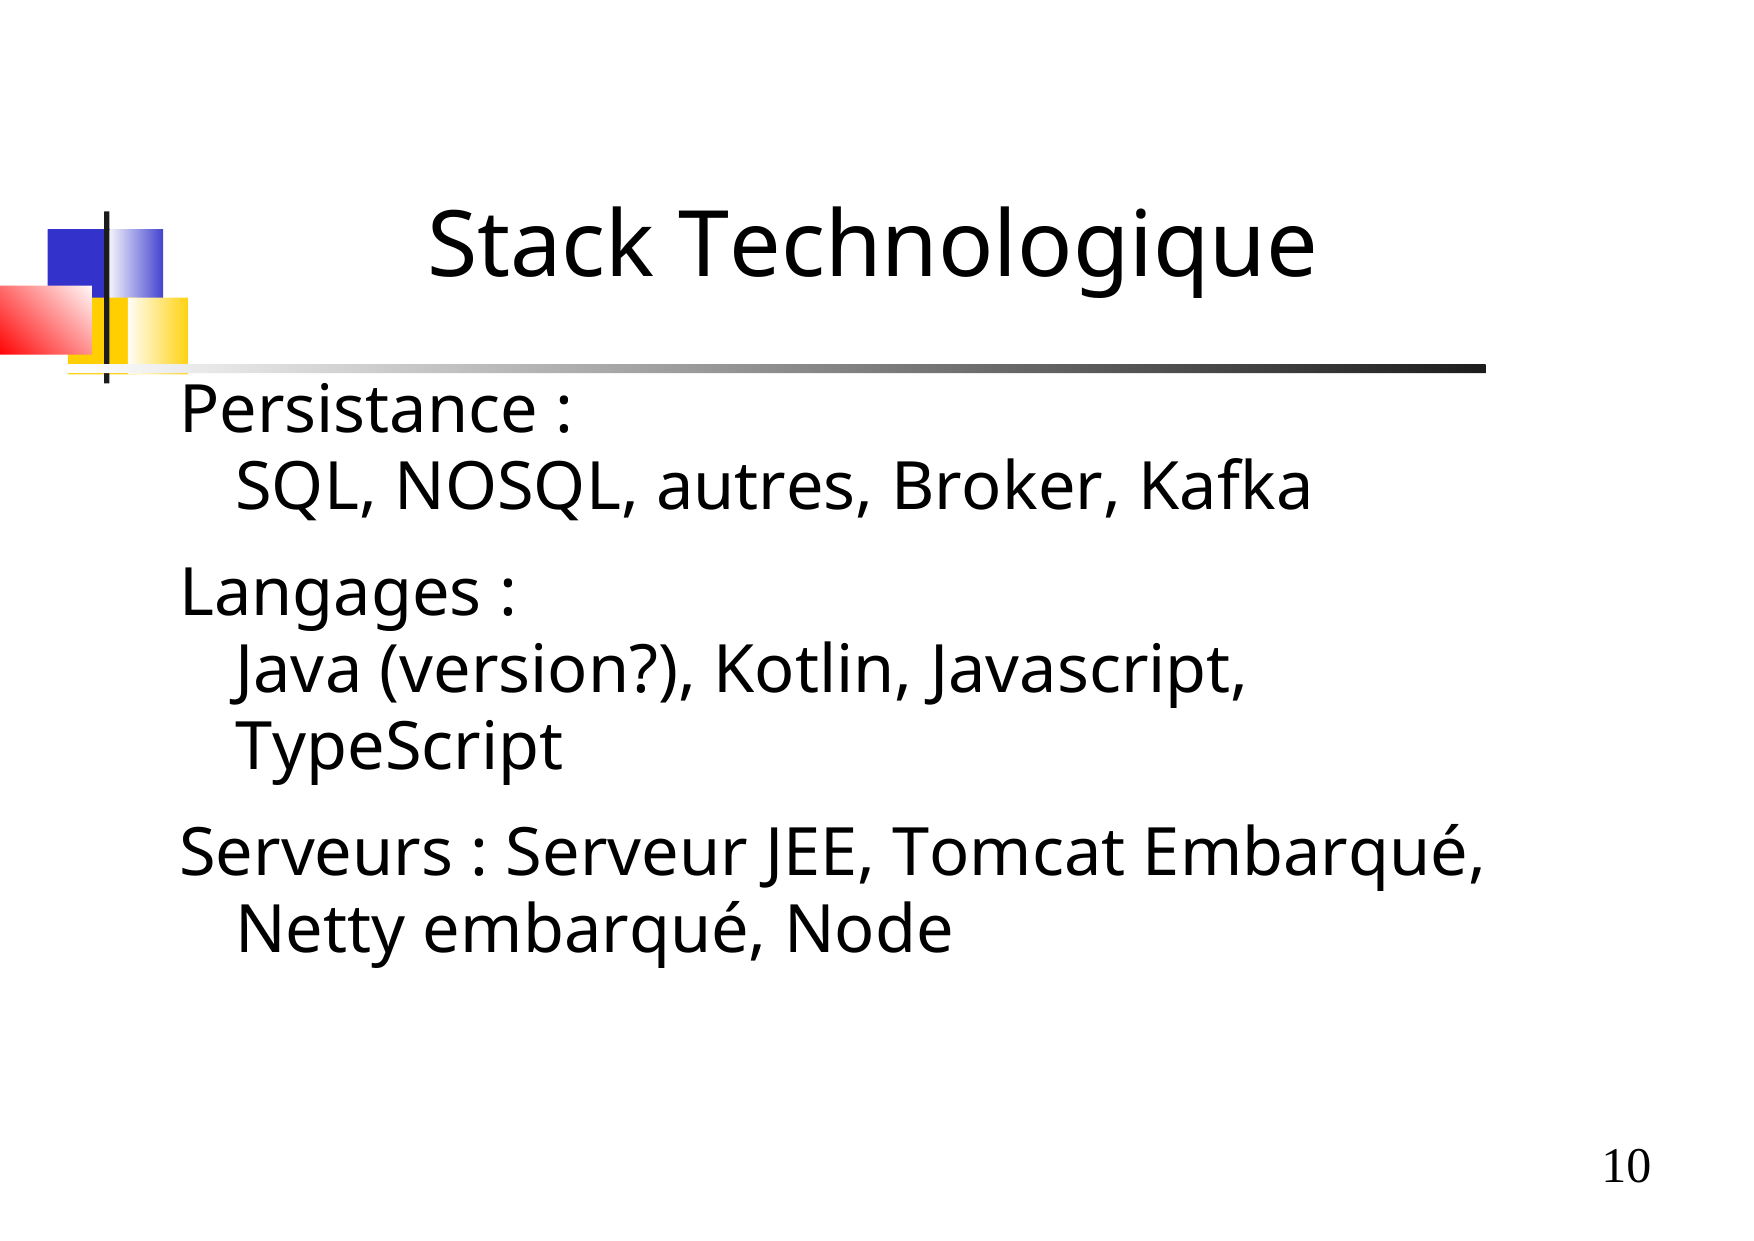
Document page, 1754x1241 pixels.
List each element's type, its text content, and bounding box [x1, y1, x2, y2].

list Persistance : SQL, NOSQL, autres, Broker, Kafka Langages : Java (version?), Kotlin, Javascript, TypeScript Serveurs : Serveur JEE, Tomcat Embarqué, Netty embarqué, Node [179, 371, 1567, 1091]
title Stack Technologique [179, 139, 1567, 351]
